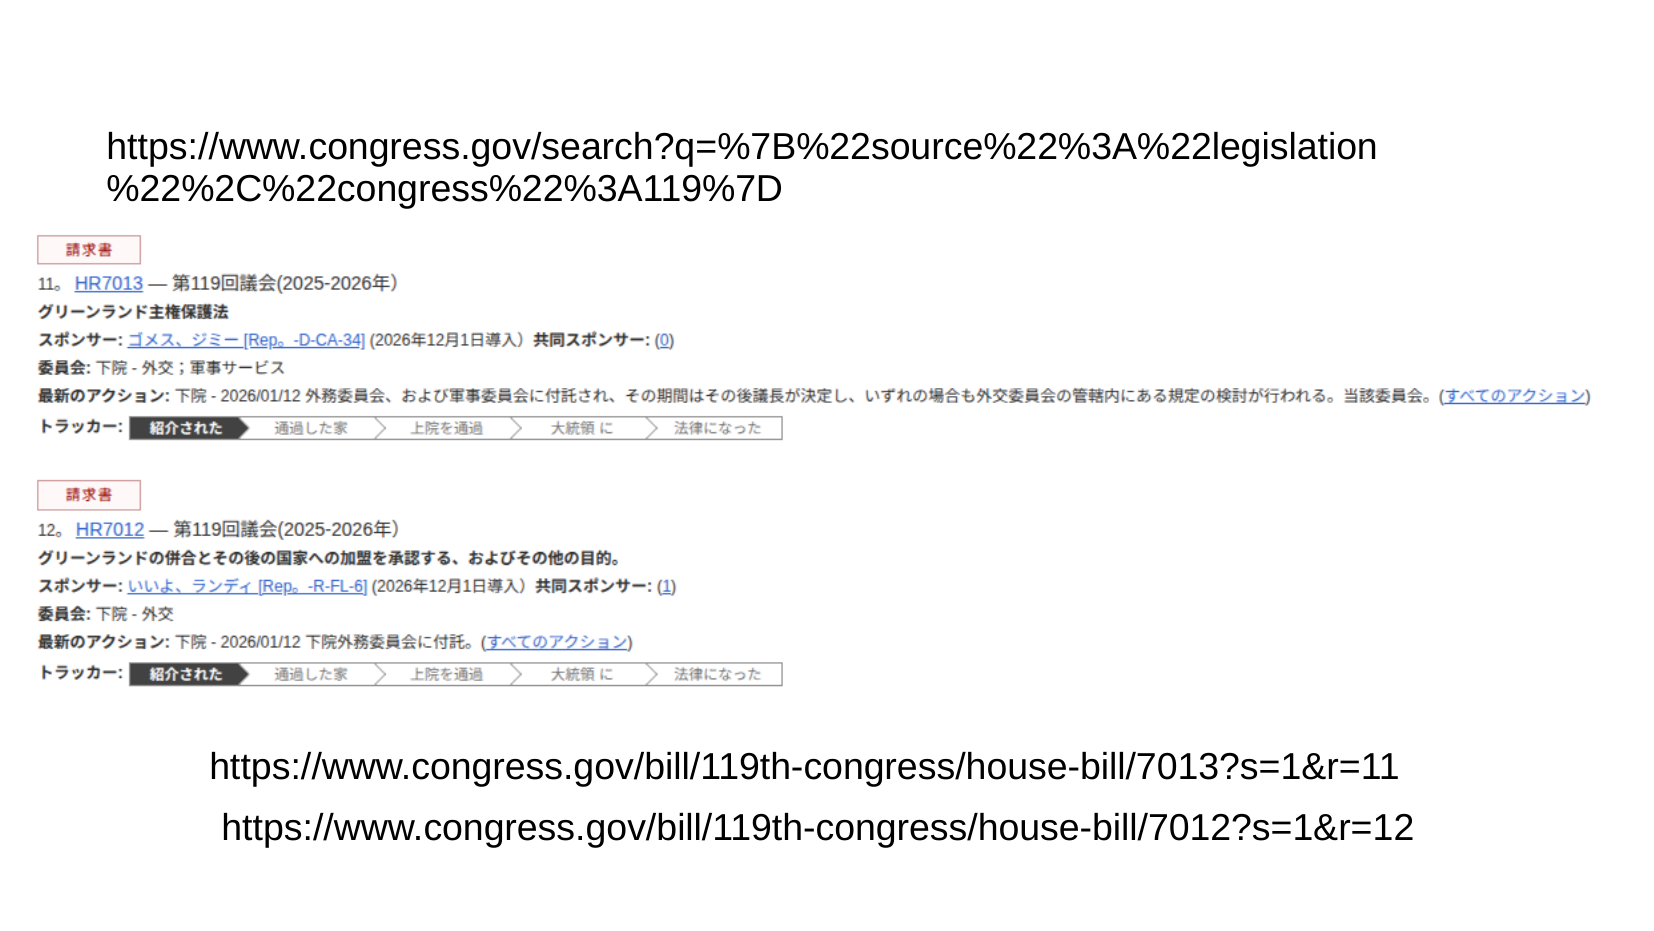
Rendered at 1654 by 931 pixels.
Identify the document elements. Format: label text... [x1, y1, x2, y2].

text_box https://www.congress.gov/bill/119th-congress/house-bill/7012?s=1&r=12 [206, 799, 1433, 857]
text_box https://www.congress.gov/bill/119th-congress/house-bill/7013?s=1&r=11 [194, 738, 1418, 796]
text_box https://www.congress.gov/search?q=%7B%22source%22%3A%22legislation%22%2C%22congress%22%3A119%7D [91, 118, 1506, 217]
picture [0, 222, 1654, 709]
